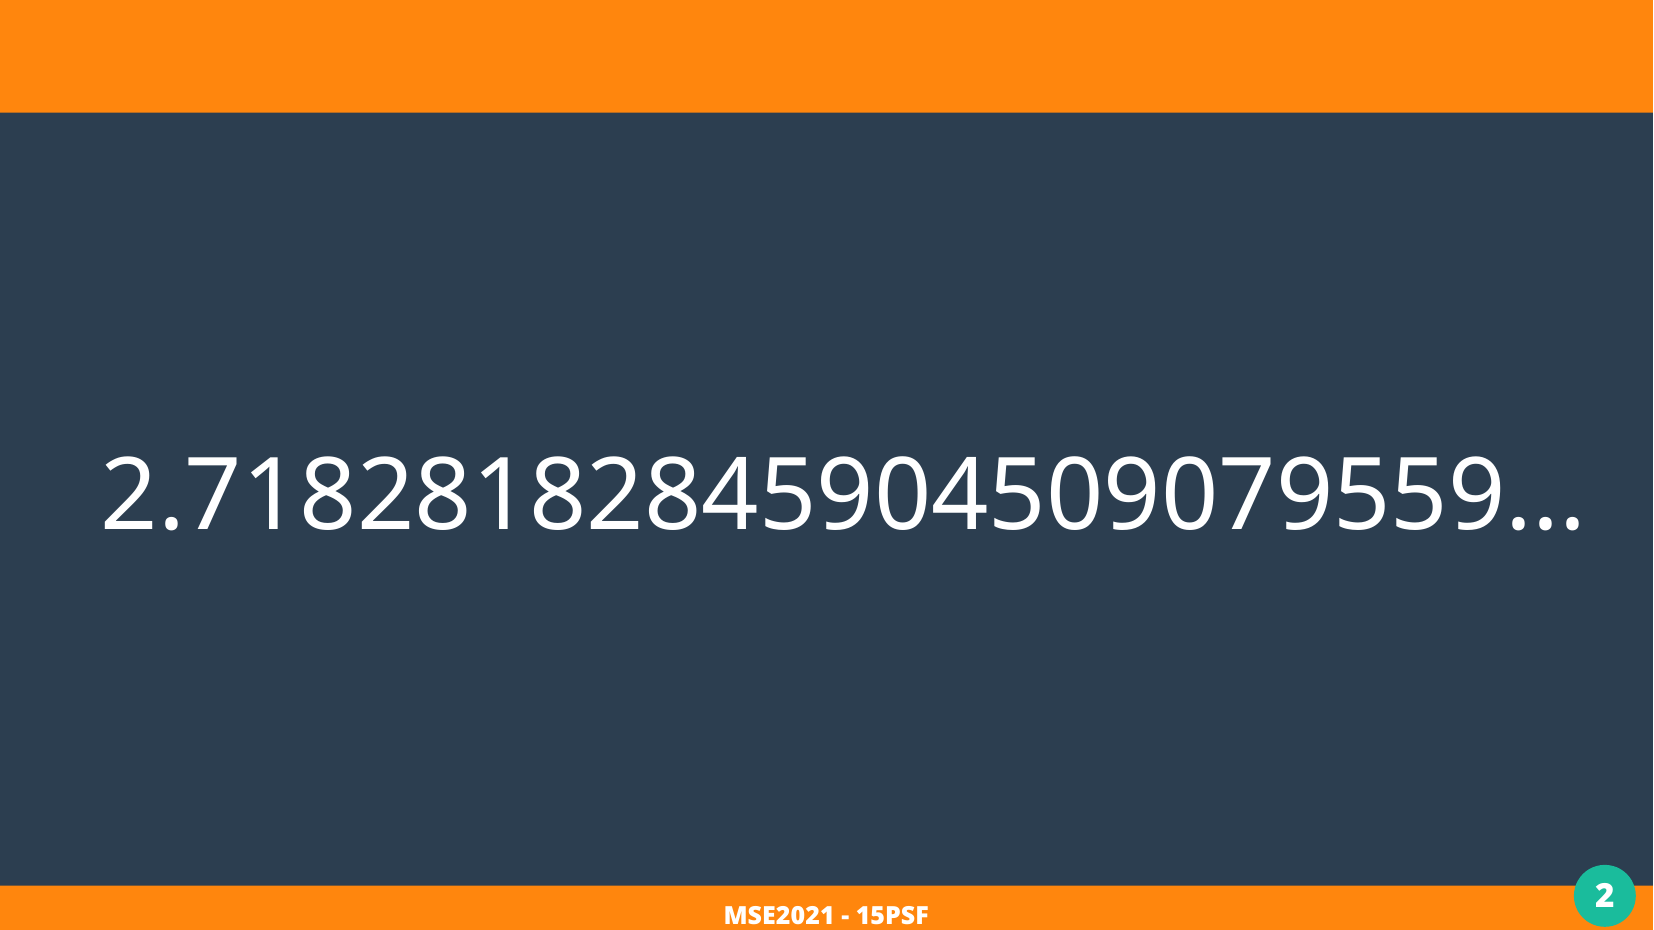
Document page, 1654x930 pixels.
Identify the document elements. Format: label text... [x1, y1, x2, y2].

list 2.71828182845904509079559... [100, 422, 1601, 562]
